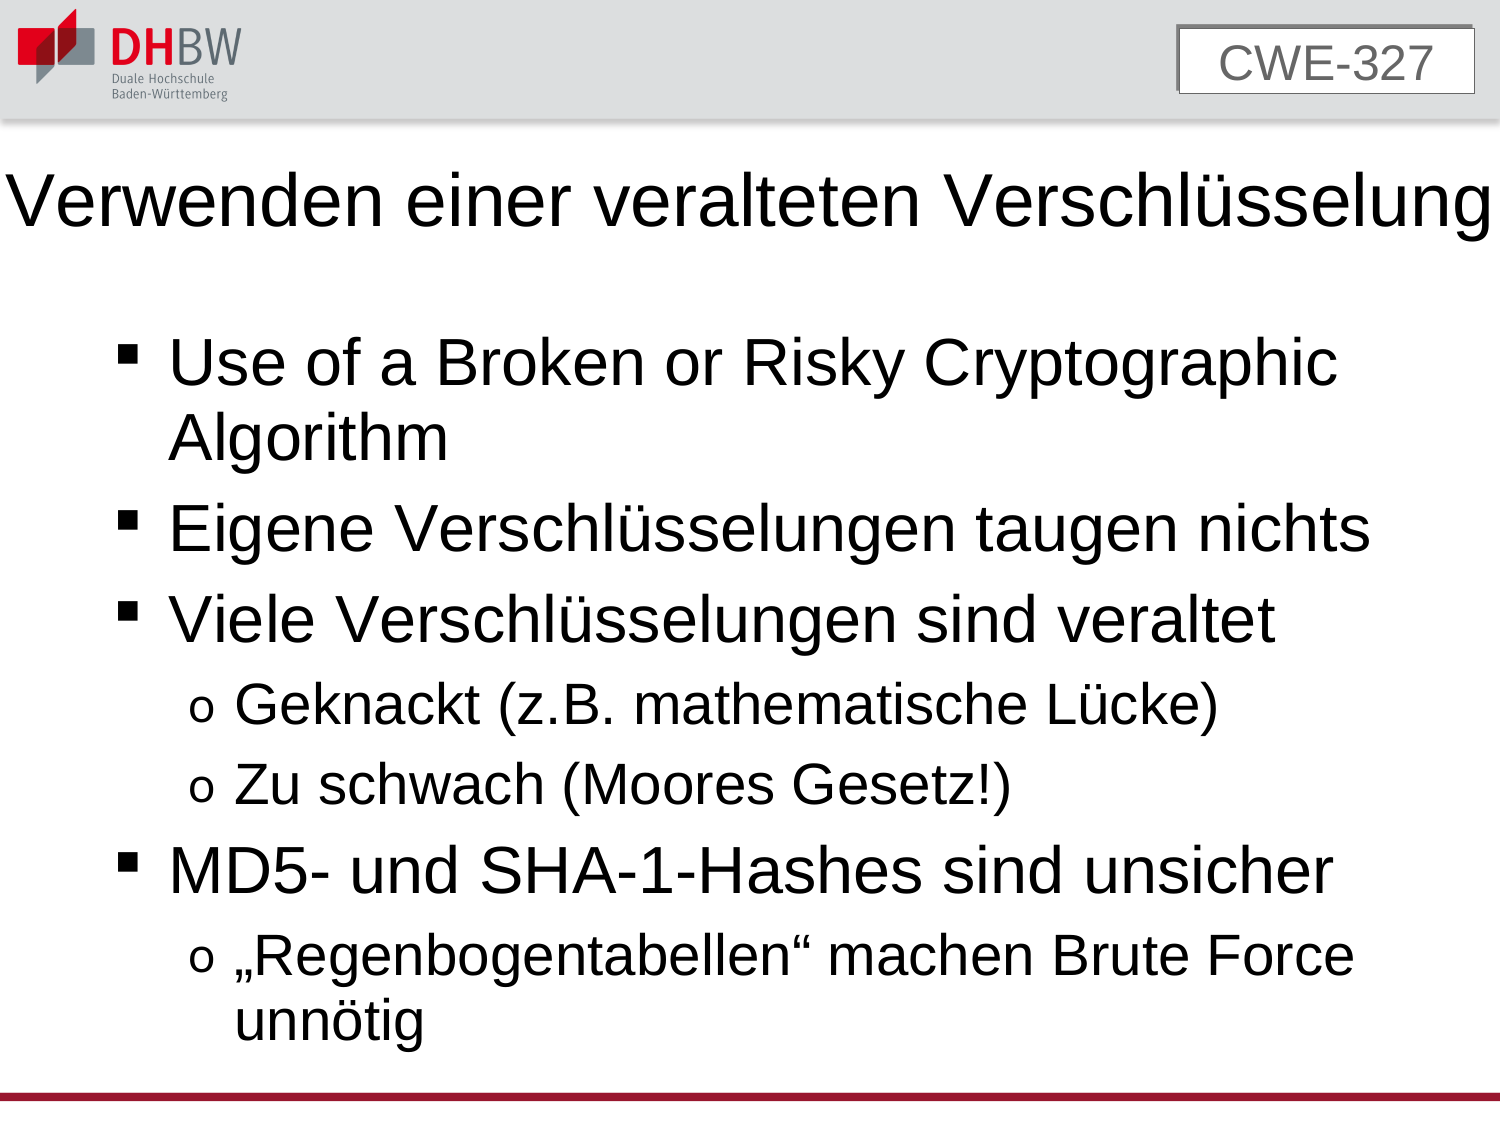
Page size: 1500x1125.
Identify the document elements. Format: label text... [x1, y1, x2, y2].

list Use of a Broken or Risky Cryptographic Algorithm Eigene Verschlüsselungen taugen nichts Viele Verschlüsselungen sind veraltet Geknackt (z.B. mathematische Lücke) Zu schwach (Moores Gesetz!) MD5- und SHA-1-Hashes sind unsicher „Regenbogentabellen“ machen Brute Force unnötig [112, 324, 1388, 1053]
picture [0, 0, 1500, 134]
title Verwenden einer veralteten Verschlüsselung [0, 134, 1500, 266]
text_box CWE-327 [1179, 28, 1475, 94]
picture [0, 266, 1500, 1121]
